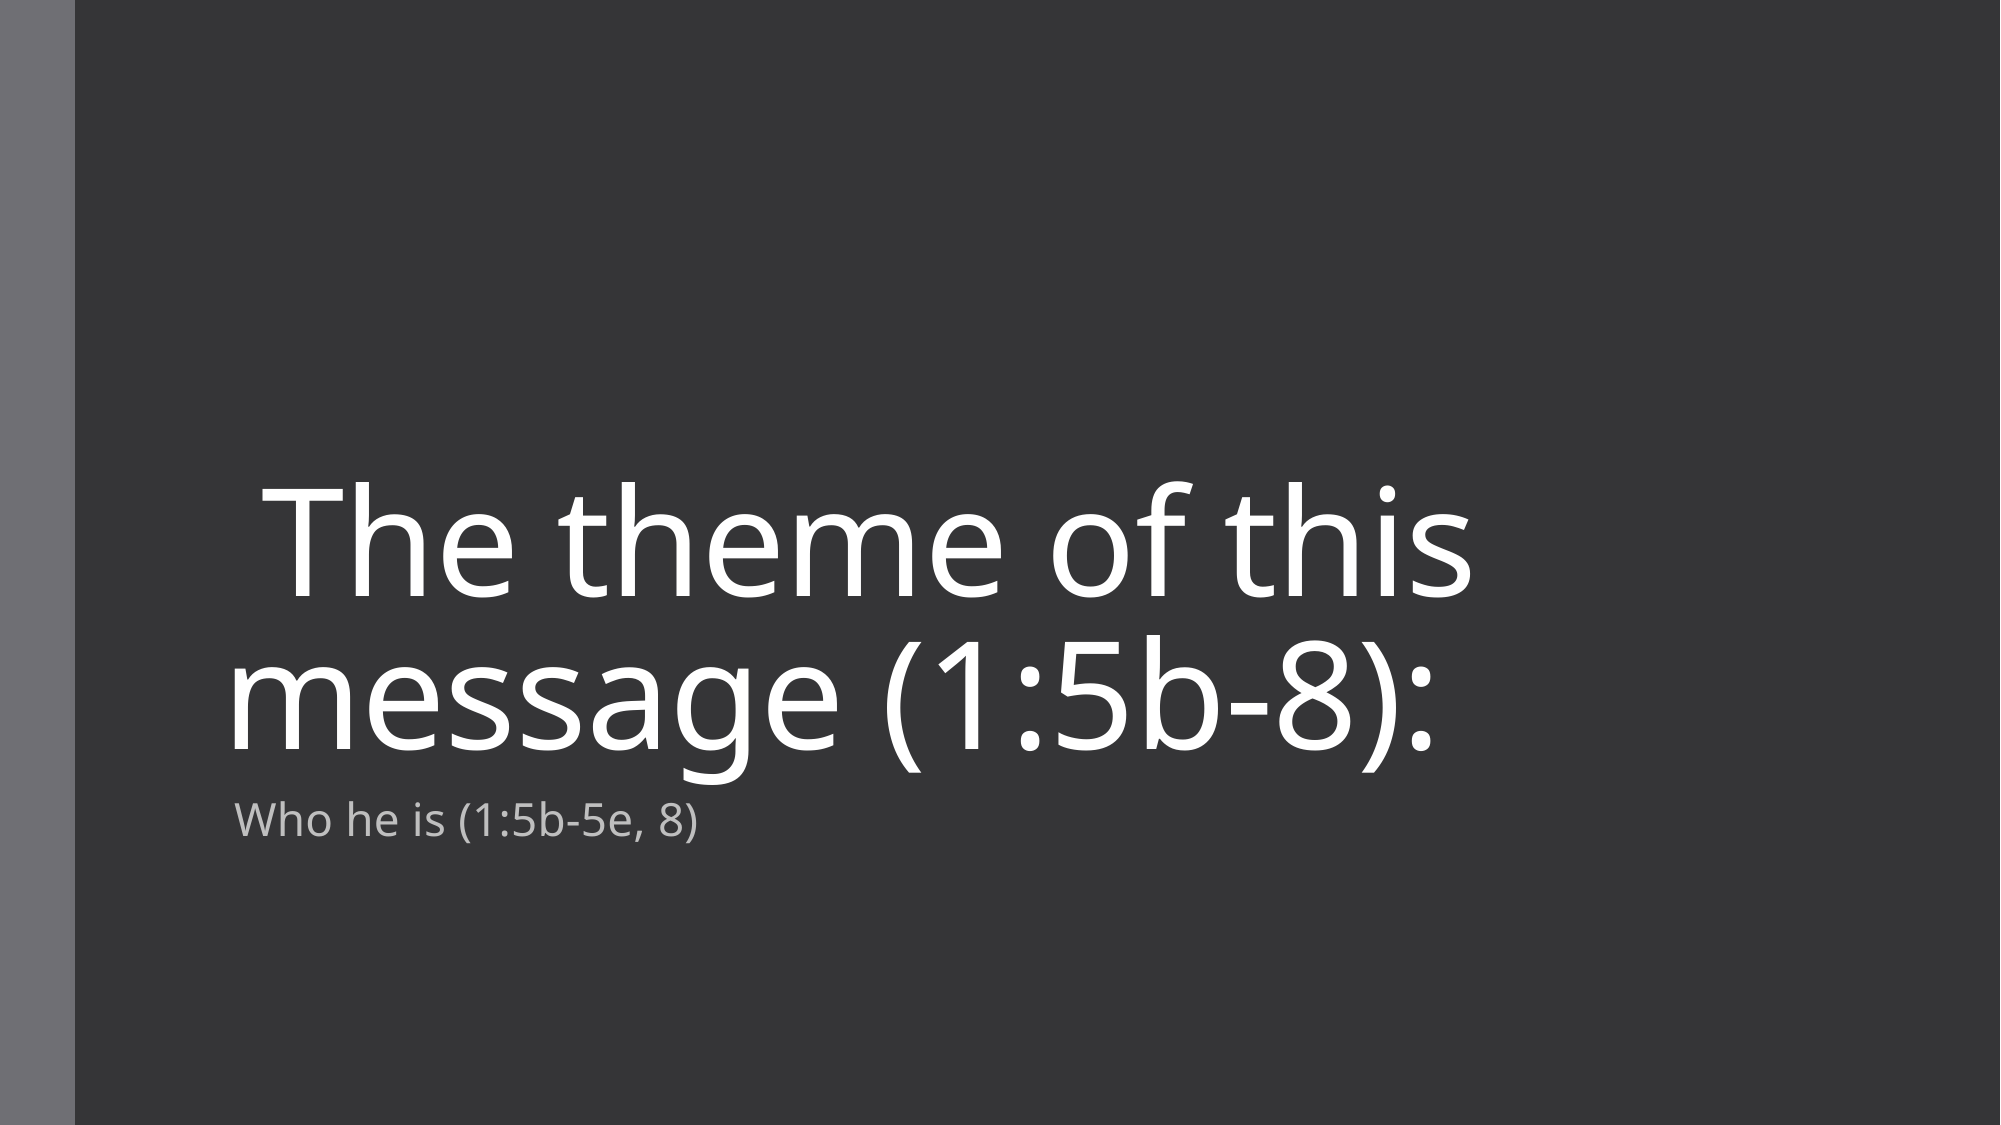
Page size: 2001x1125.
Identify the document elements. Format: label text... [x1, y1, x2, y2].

title The theme of this message (1:5b-8): [206, 124, 1752, 787]
subtitle Who he is (1:5b-5e, 8) [206, 787, 1752, 1066]
